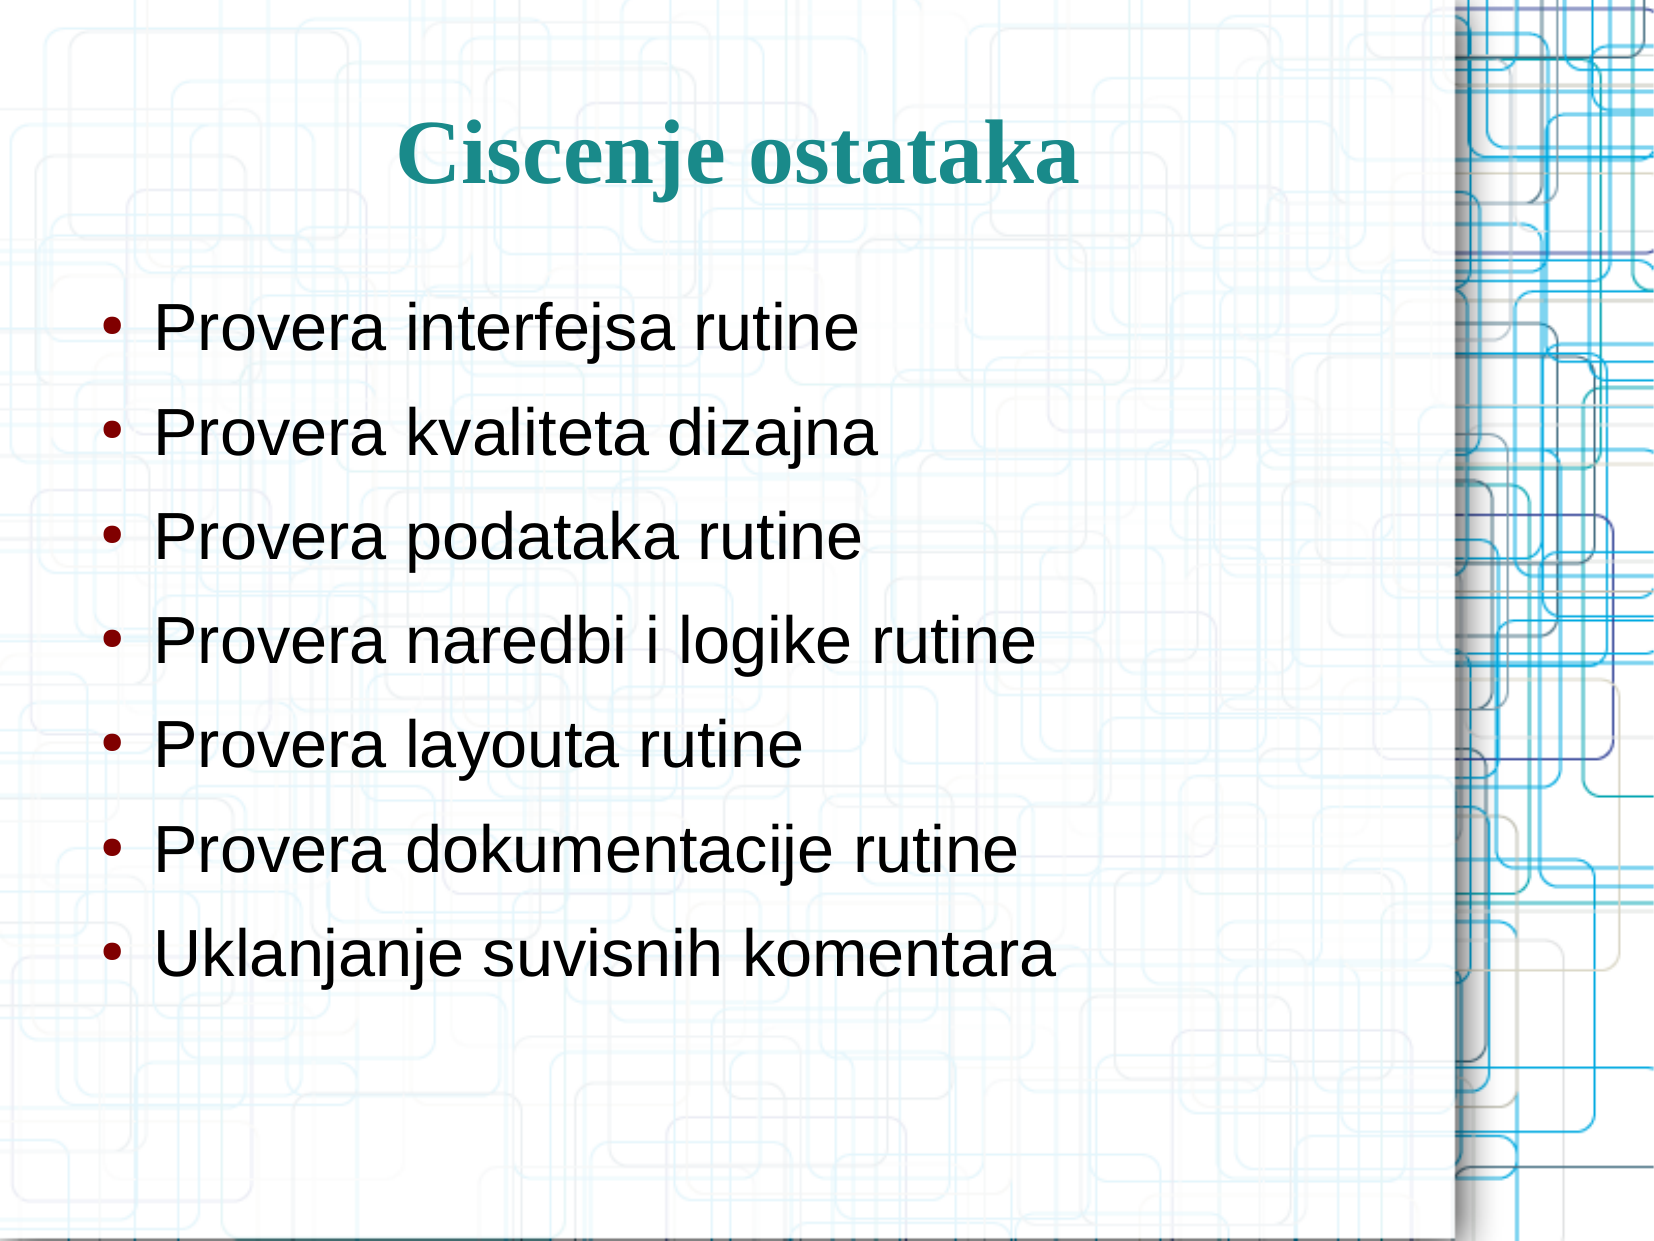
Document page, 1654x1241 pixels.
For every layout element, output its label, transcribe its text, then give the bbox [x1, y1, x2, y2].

list Provera interfejsa rutine Provera kvaliteta dizajna Provera podataka rutine Provera naredbi i logike rutine Provera layouta rutine Provera dokumentacije rutine Uklanjanje suvisnih komentara [82, 290, 1418, 1109]
picture [0, 0, 1654, 1241]
title Ciscenje ostataka [59, 49, 1418, 257]
